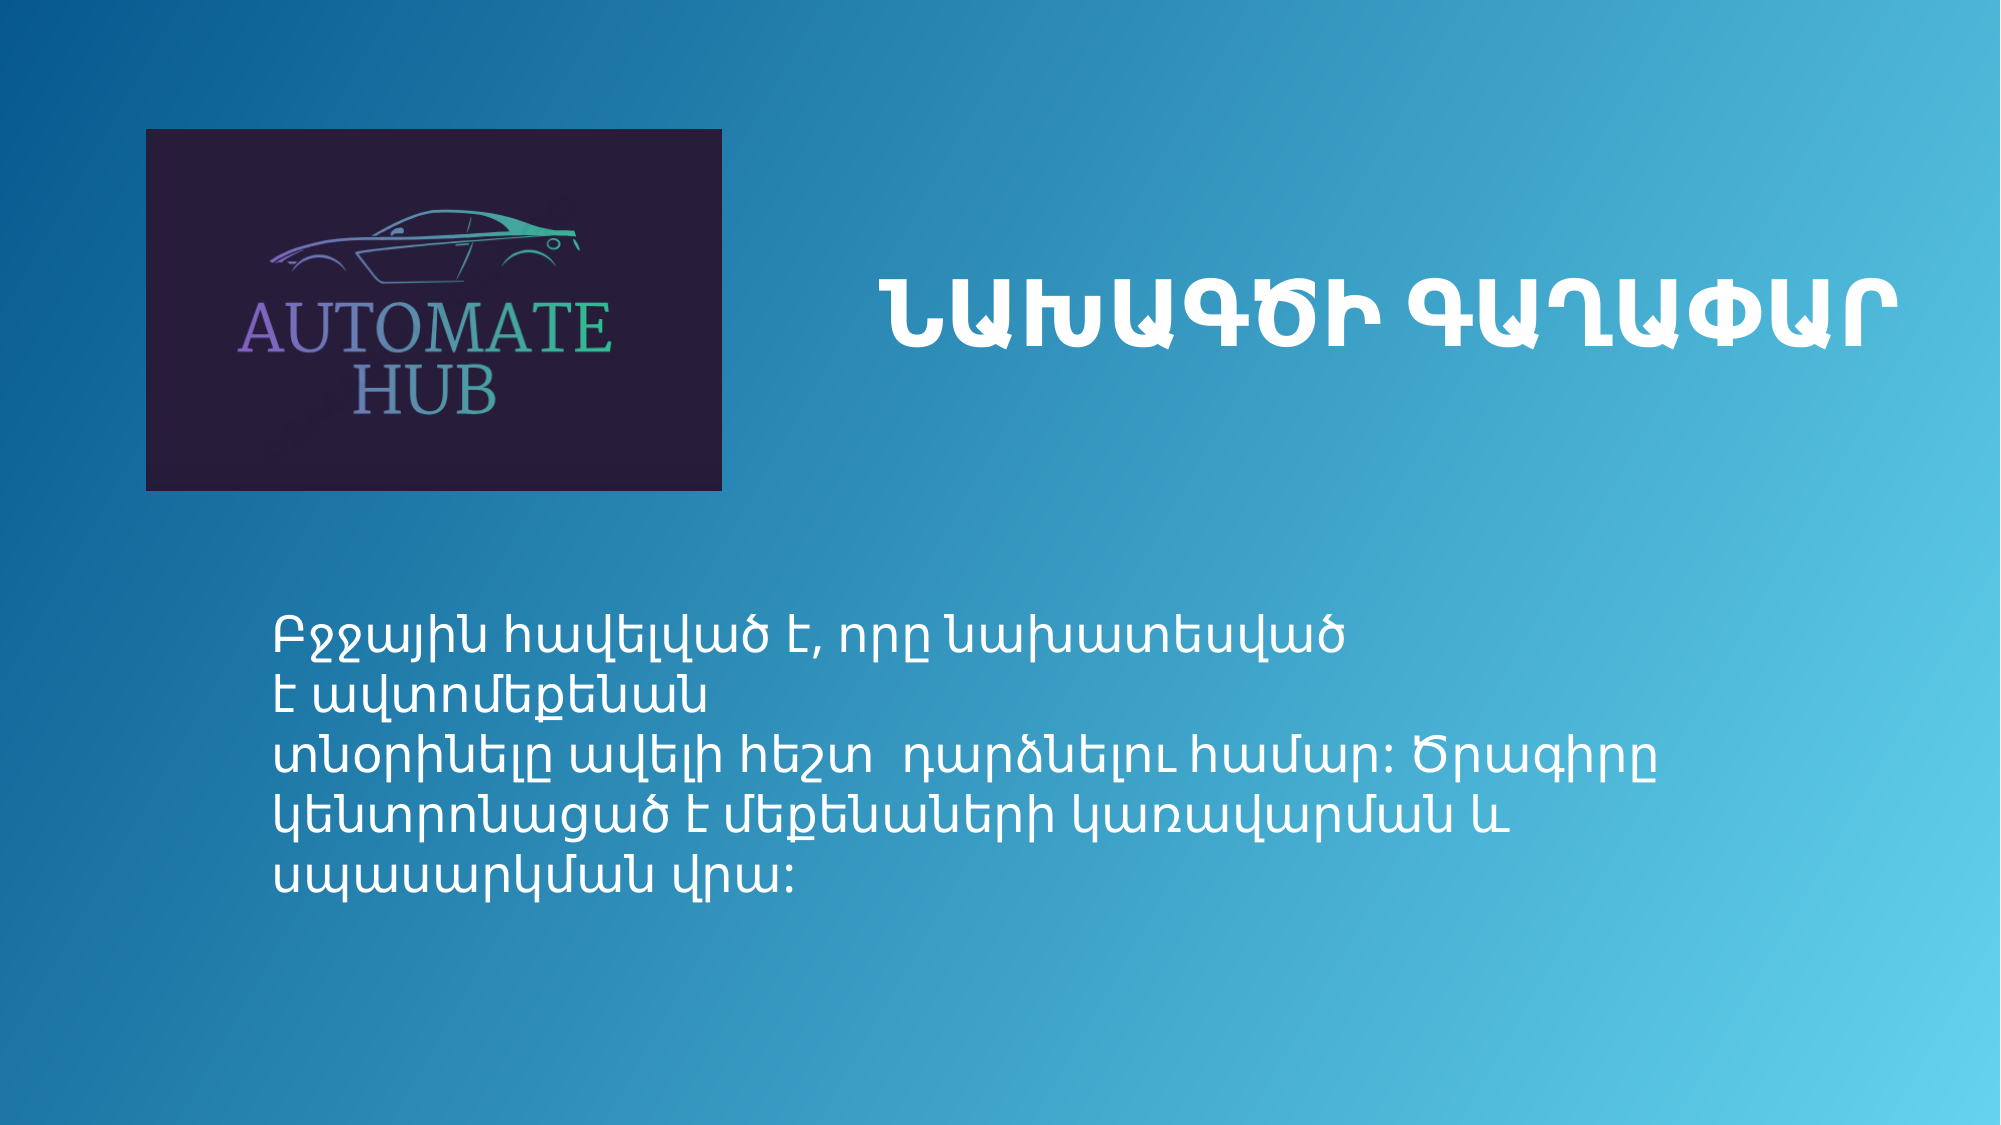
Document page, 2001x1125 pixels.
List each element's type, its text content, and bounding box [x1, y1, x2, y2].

text_box Բջջային հավելված է, որը նախատեսված է ավտոմեքենան տնօրինելը ավելի հեշտ դարձնելու համար: Ծրագիրը կենտրոնացած է մեքենաների կառավարման և սպասարկման վրա: [256, 594, 1790, 792]
title Նախագծի գաղափար [864, 186, 2000, 434]
picture [146, 129, 722, 491]
